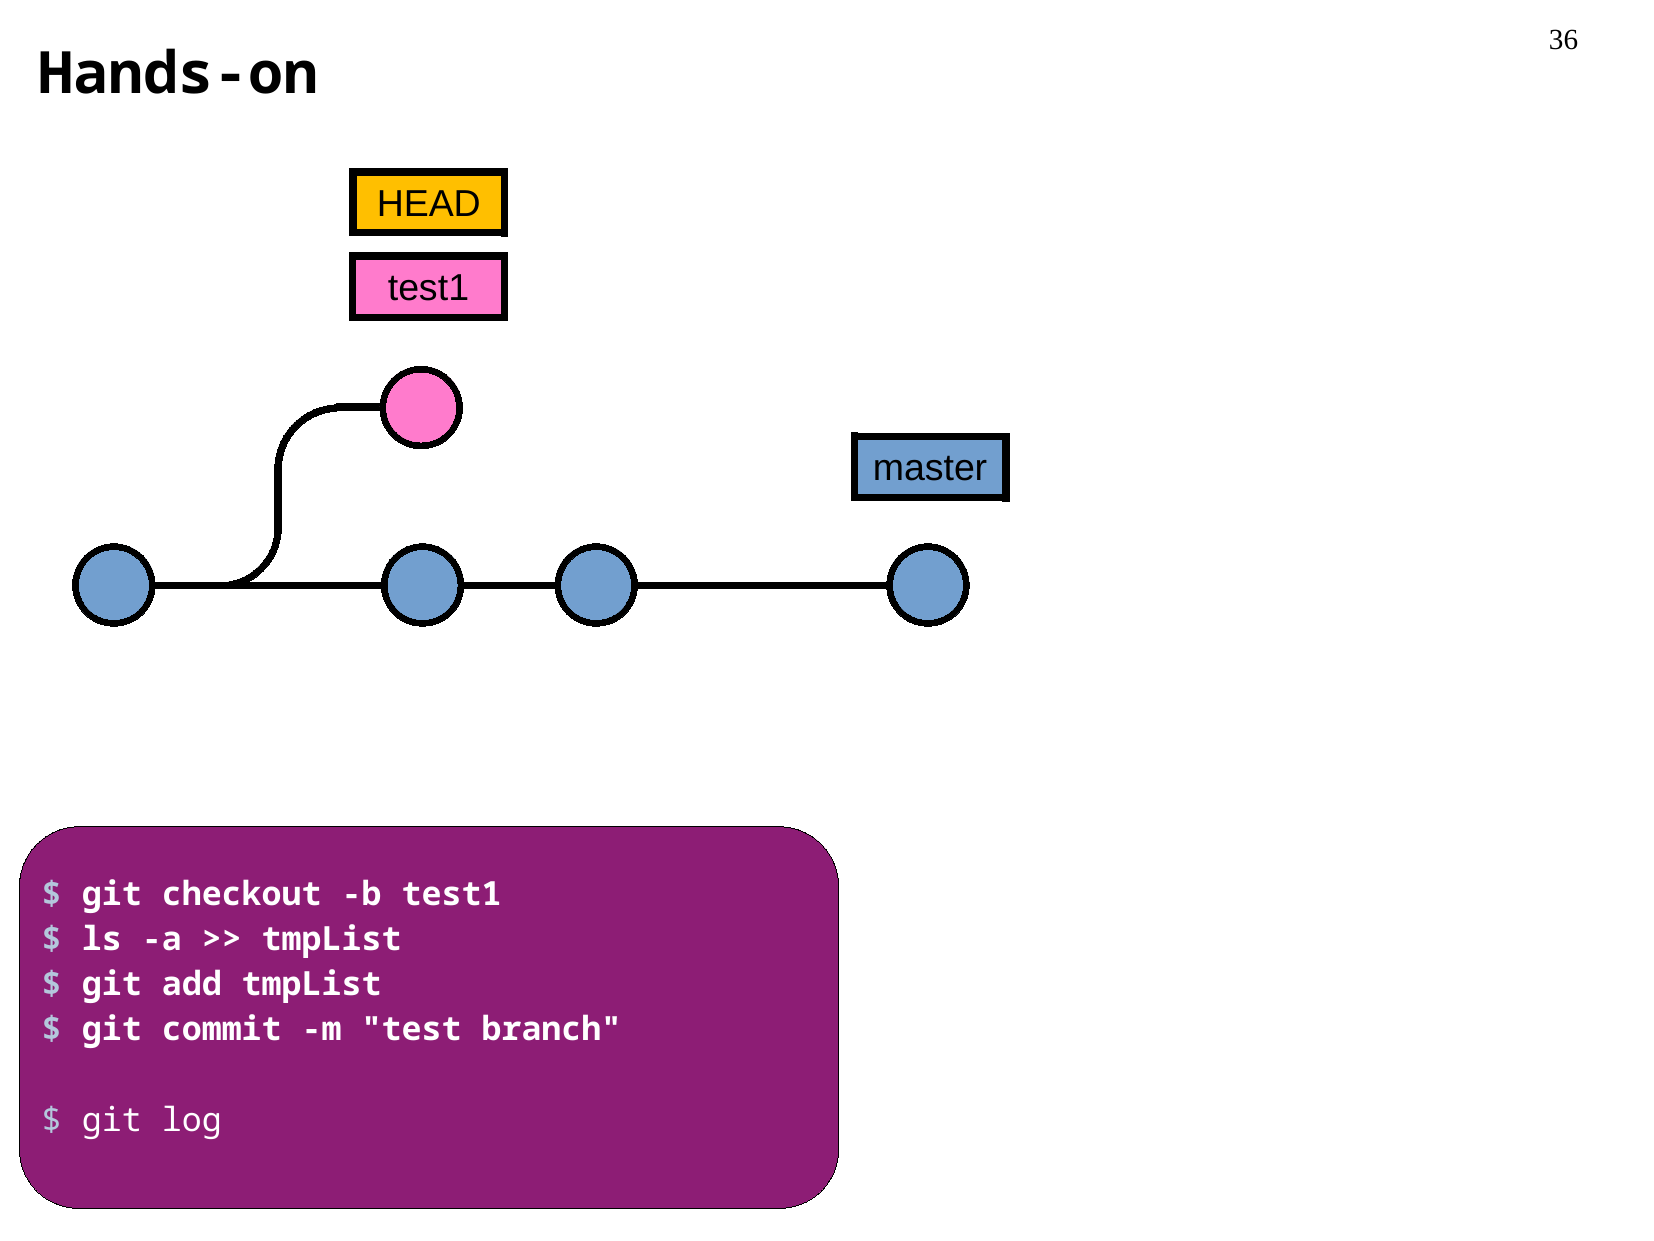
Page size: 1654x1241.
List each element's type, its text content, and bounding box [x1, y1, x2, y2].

text_box test1 [356, 260, 501, 314]
text_box $ git checkout -b test1 $ ls -a >> tmpList $ git add tmpList $ git commit -m "test branch" $ git log [26, 862, 638, 1104]
text_box [19, 826, 839, 1209]
text_box [349, 252, 508, 321]
text_box [851, 432, 1010, 502]
text_box Hands-on [23, 23, 969, 237]
text_box master [858, 440, 1002, 494]
text_box [72, 366, 970, 627]
